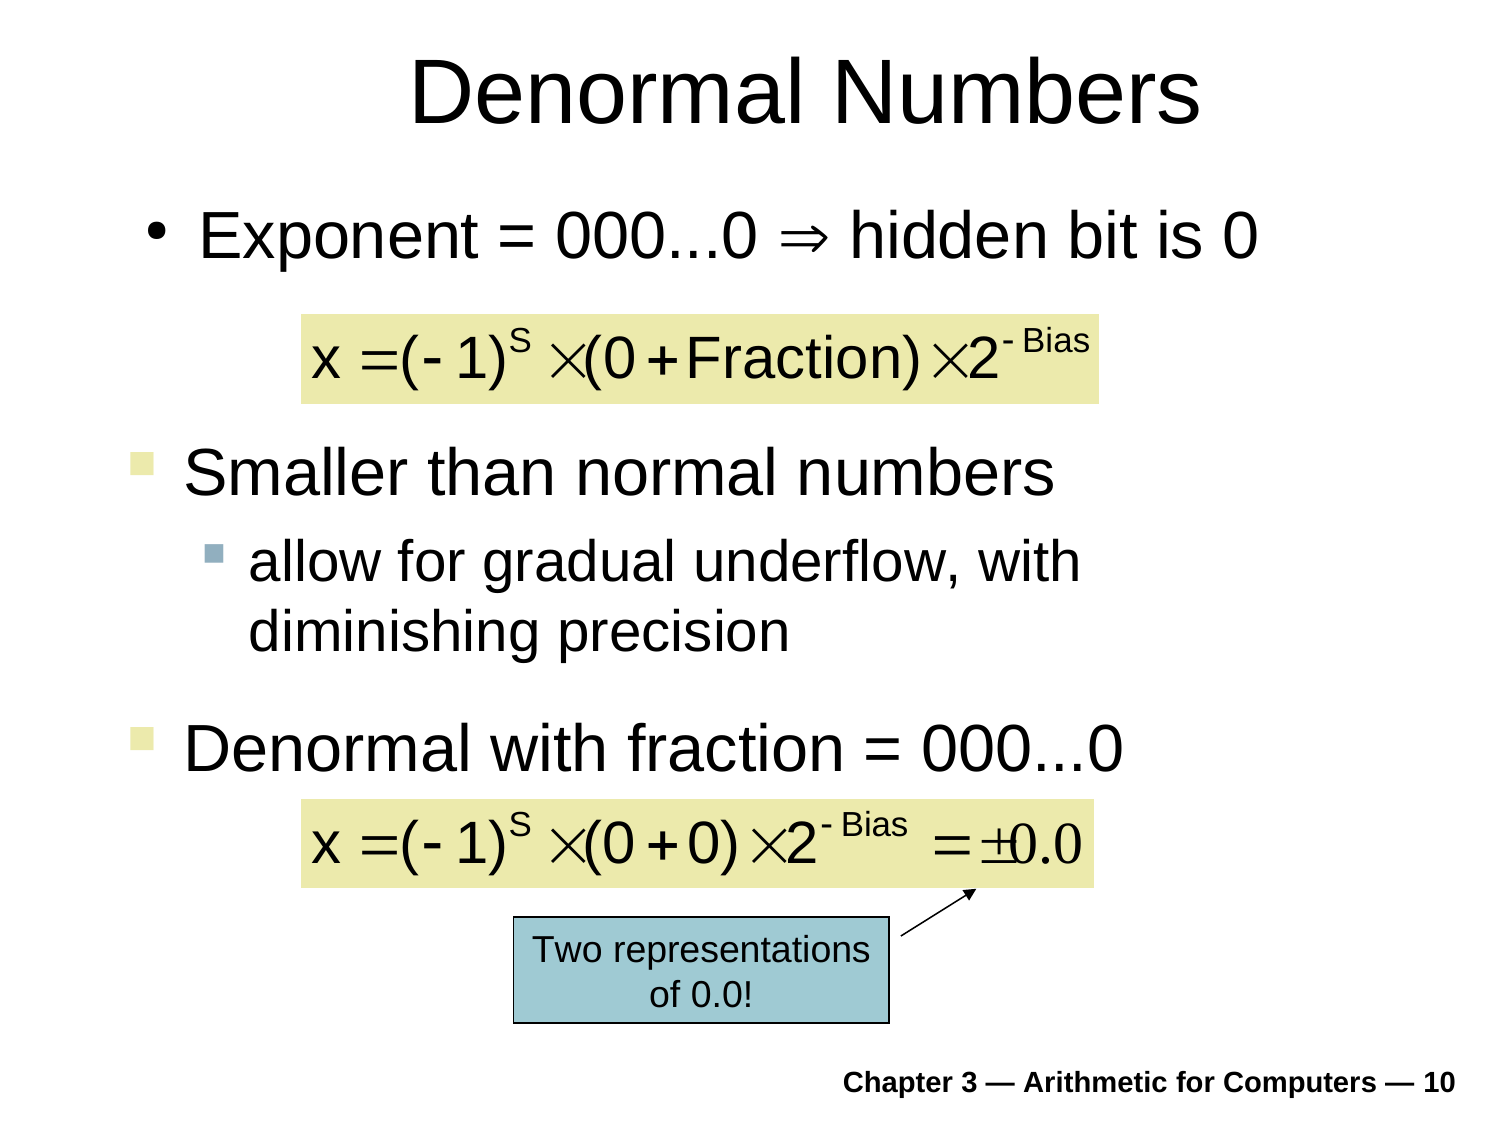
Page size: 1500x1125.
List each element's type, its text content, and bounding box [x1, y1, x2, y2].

chart [301, 798, 1094, 889]
text_box Chapter 3 — Arithmetic for Computers — <number> [277, 1046, 1471, 1106]
text_box Two representations of 0.0! [514, 917, 889, 1023]
title Denormal Numbers [112, 23, 1468, 149]
text_box Smaller than normal numbers allow for gradual underflow, with diminishing precision Denormal with fraction = 000...0 [112, 420, 1388, 799]
list Exponent = 000...0  hidden bit is 0 [112, 184, 1469, 1024]
chart [301, 314, 1099, 404]
